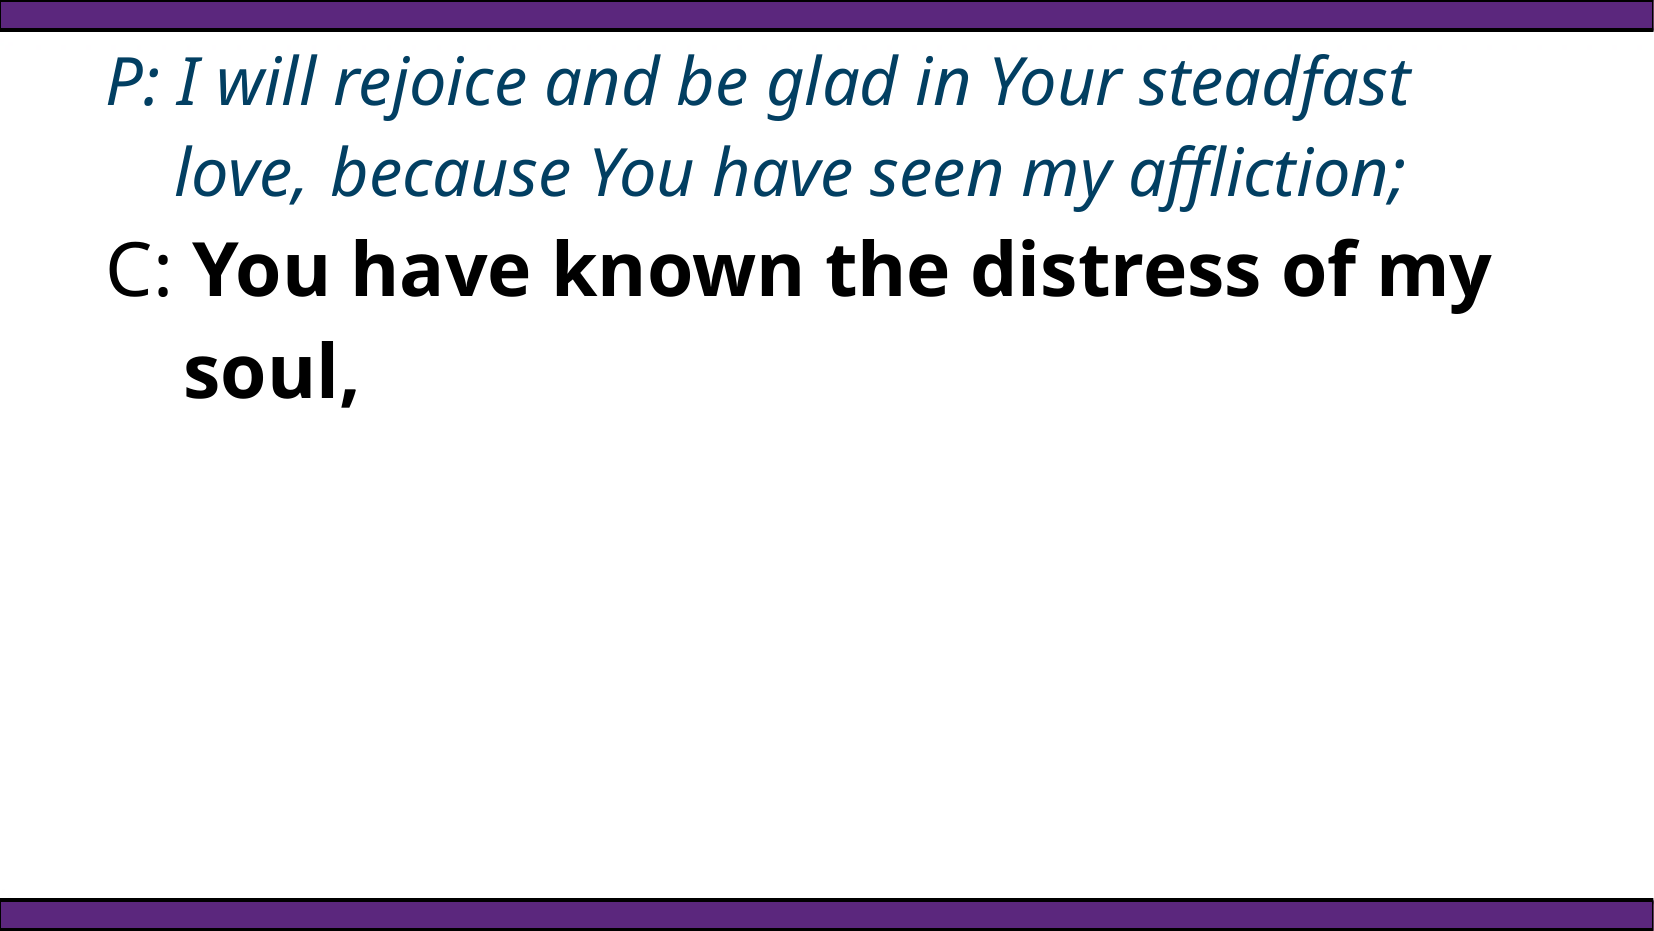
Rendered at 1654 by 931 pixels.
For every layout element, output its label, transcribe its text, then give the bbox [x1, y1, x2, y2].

text_box [0, 900, 1654, 931]
picture [0, 31, 1654, 900]
text_box P: I will rejoice and be glad in Your steadfast love, because You have seen my affliction; C: You have known the distress of my soul, [90, 27, 1563, 420]
text_box [0, 0, 1654, 31]
